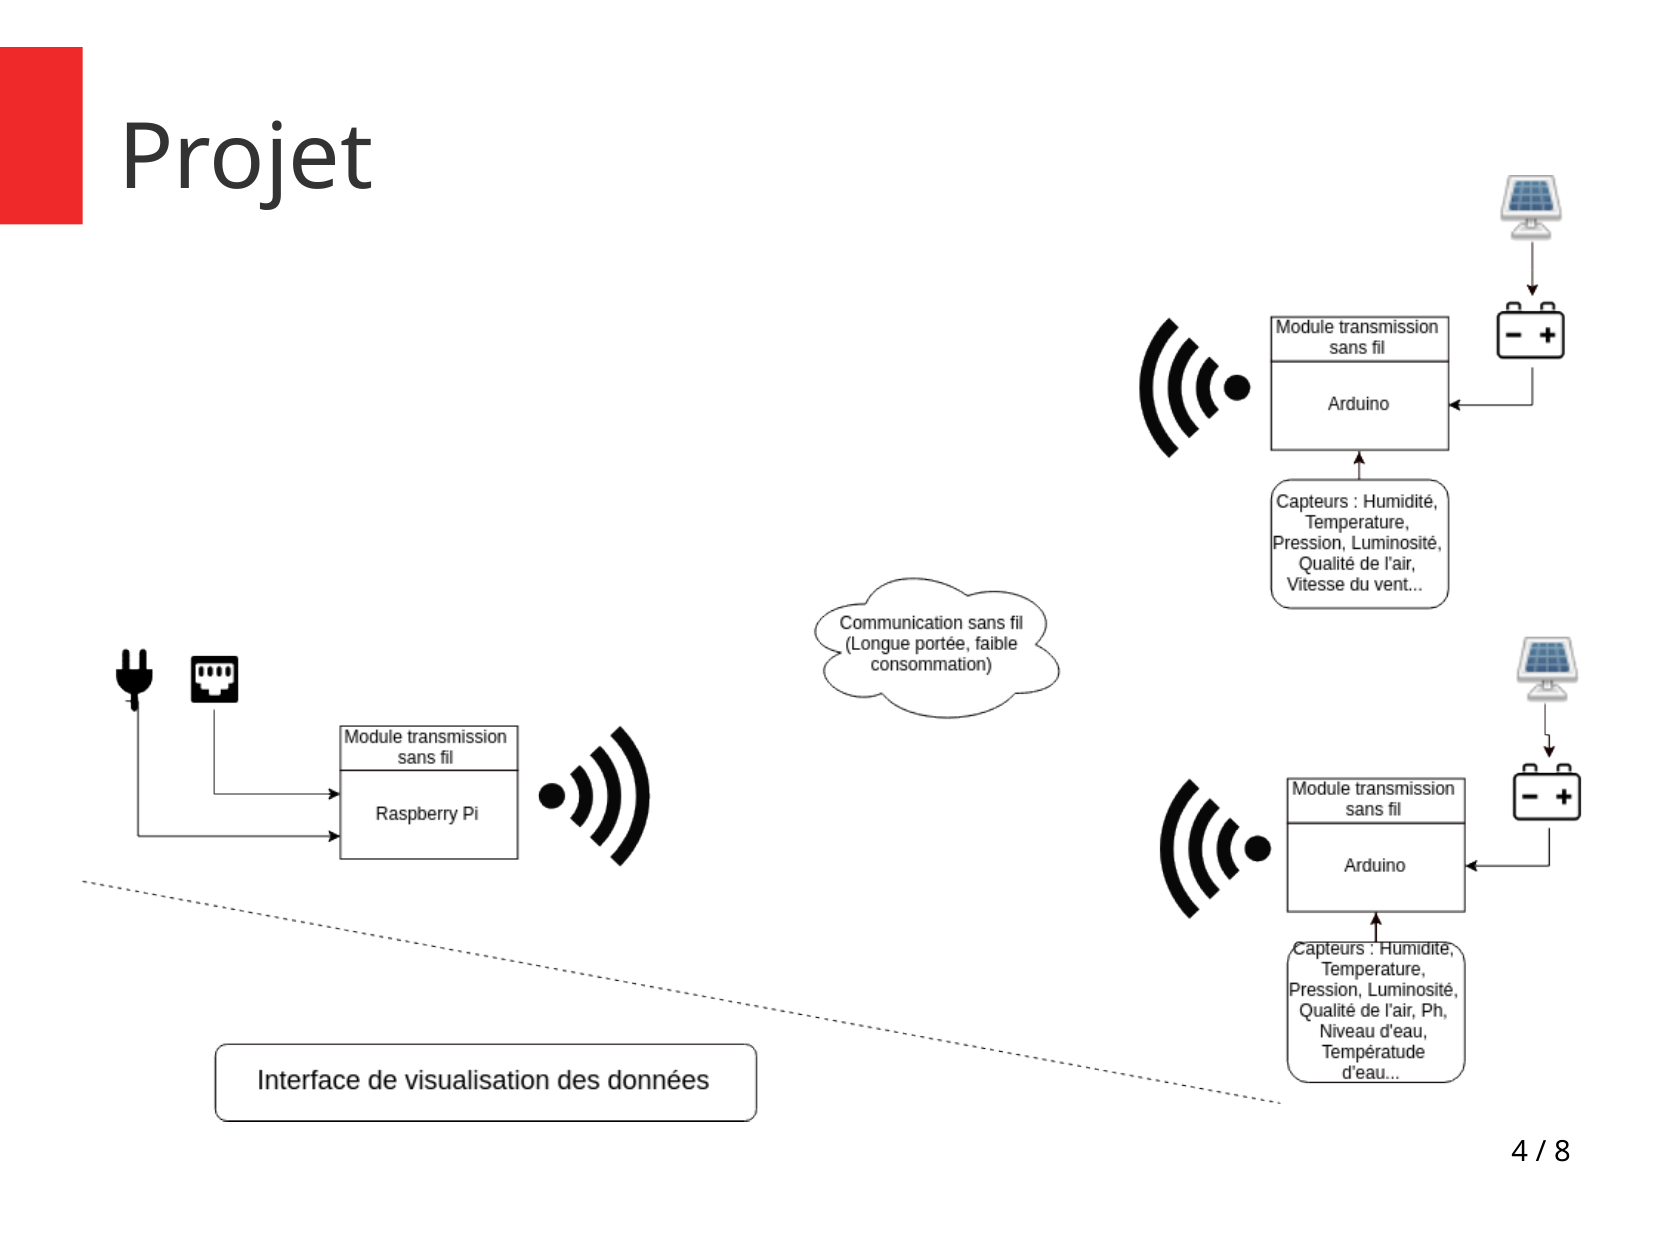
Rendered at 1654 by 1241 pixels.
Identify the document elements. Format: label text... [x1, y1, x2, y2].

title Projet [118, 49, 1571, 175]
picture [82, 175, 1583, 1122]
